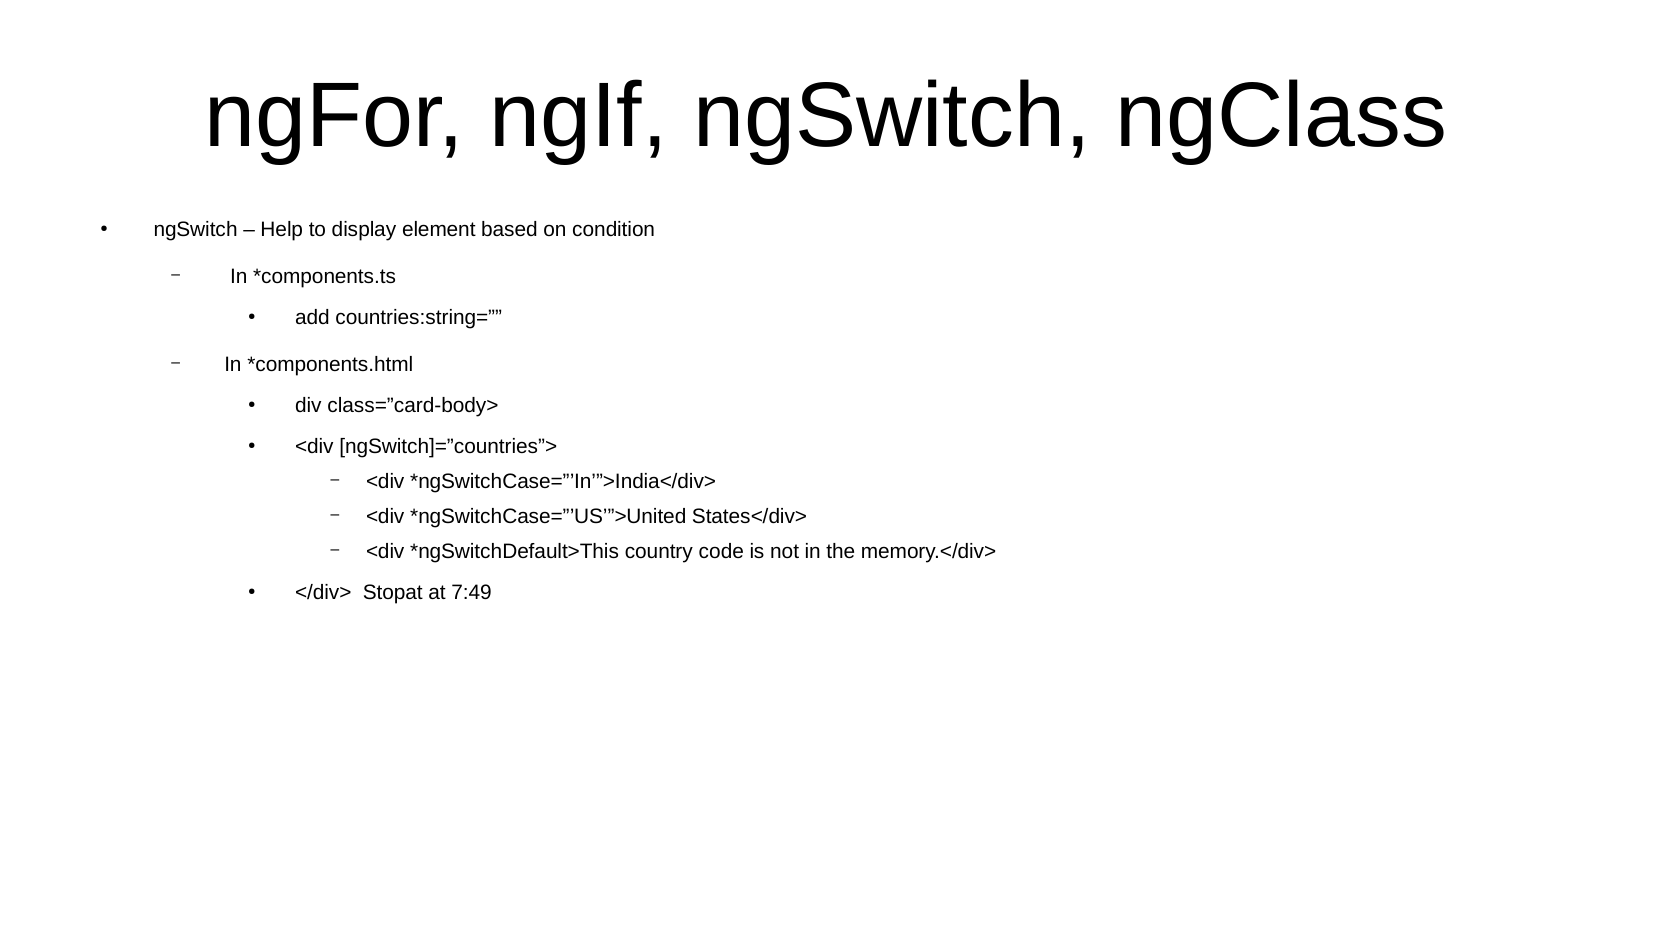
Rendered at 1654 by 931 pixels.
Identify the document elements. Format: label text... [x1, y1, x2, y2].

list ngSwitch – Help to display element based on condition In *components.ts add countries:string=”” In *components.html div class=”card-body> <div [ngSwitch]=”countries”> <div *ngSwitchCase=”’In’”>India</div> <div *ngSwitchCase=”’US’”>United States</div> <div *ngSwitchDefault>This country code is not in the memory.</div> </div> Stopat at 7:49 [82, 217, 1571, 901]
title ngFor, ngIf, ngSwitch, ngClass [82, 37, 1571, 193]
